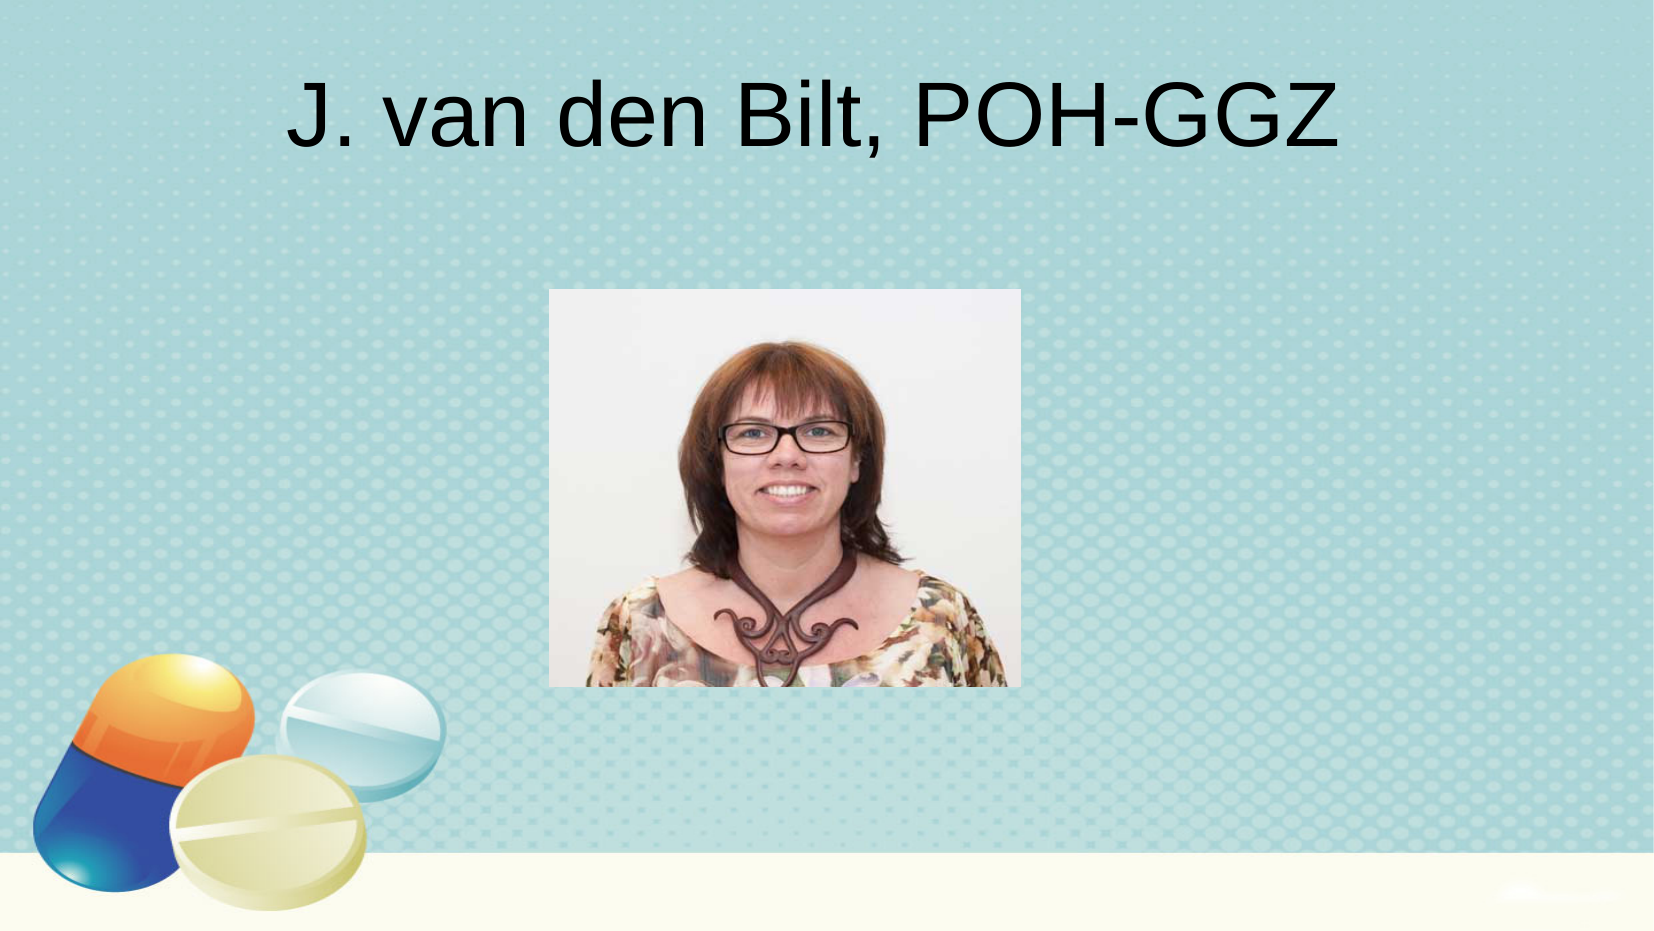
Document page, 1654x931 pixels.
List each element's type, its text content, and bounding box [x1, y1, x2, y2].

title J. van den Bilt, POH-GGZ [82, 37, 1571, 193]
picture [0, 0, 1654, 931]
